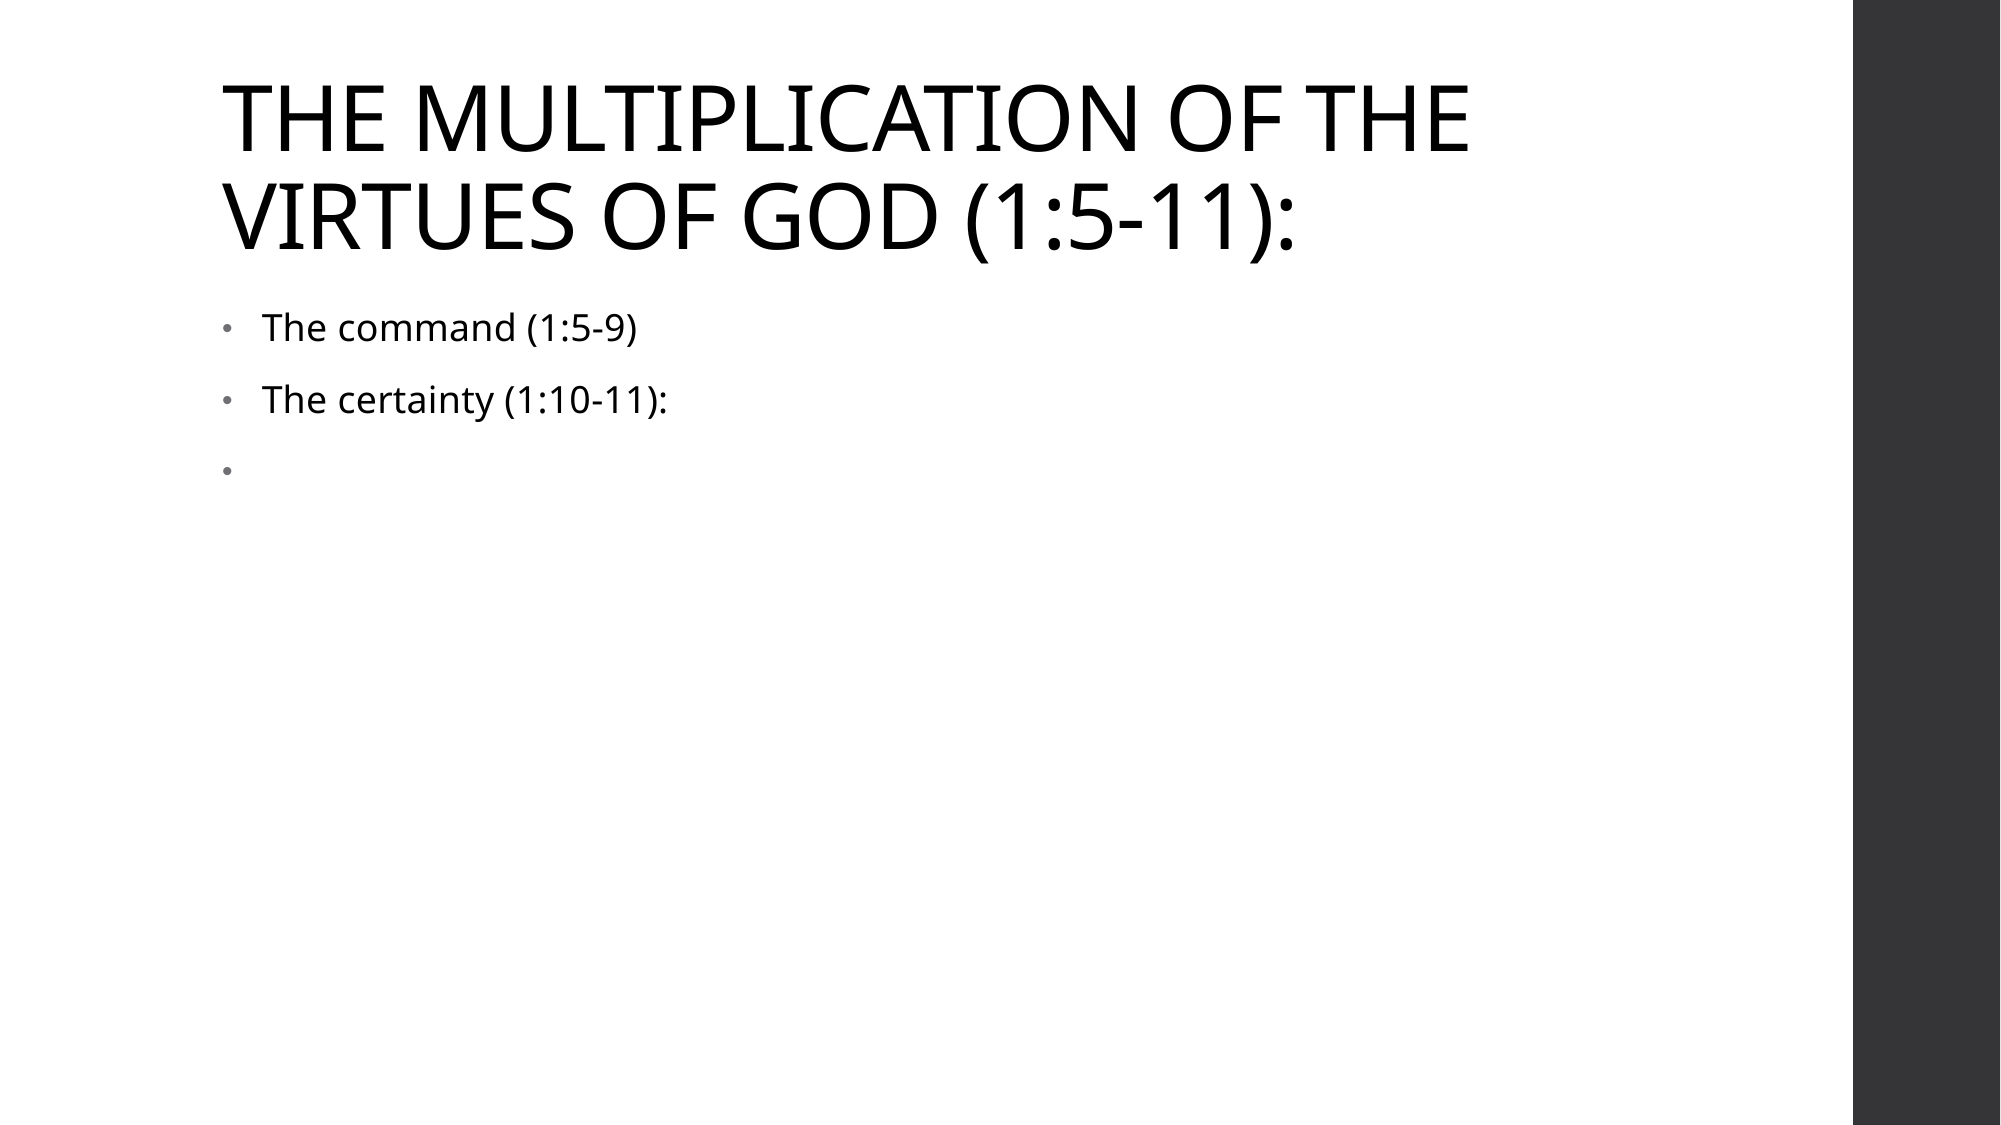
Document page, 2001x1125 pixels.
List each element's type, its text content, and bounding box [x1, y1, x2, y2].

list The command (1:5-9) The certainty (1:10-11): [206, 299, 1617, 1014]
title THE MULTIPLICATION OF THE VIRTUES OF GOD (1:5-11): [206, 60, 1797, 278]
